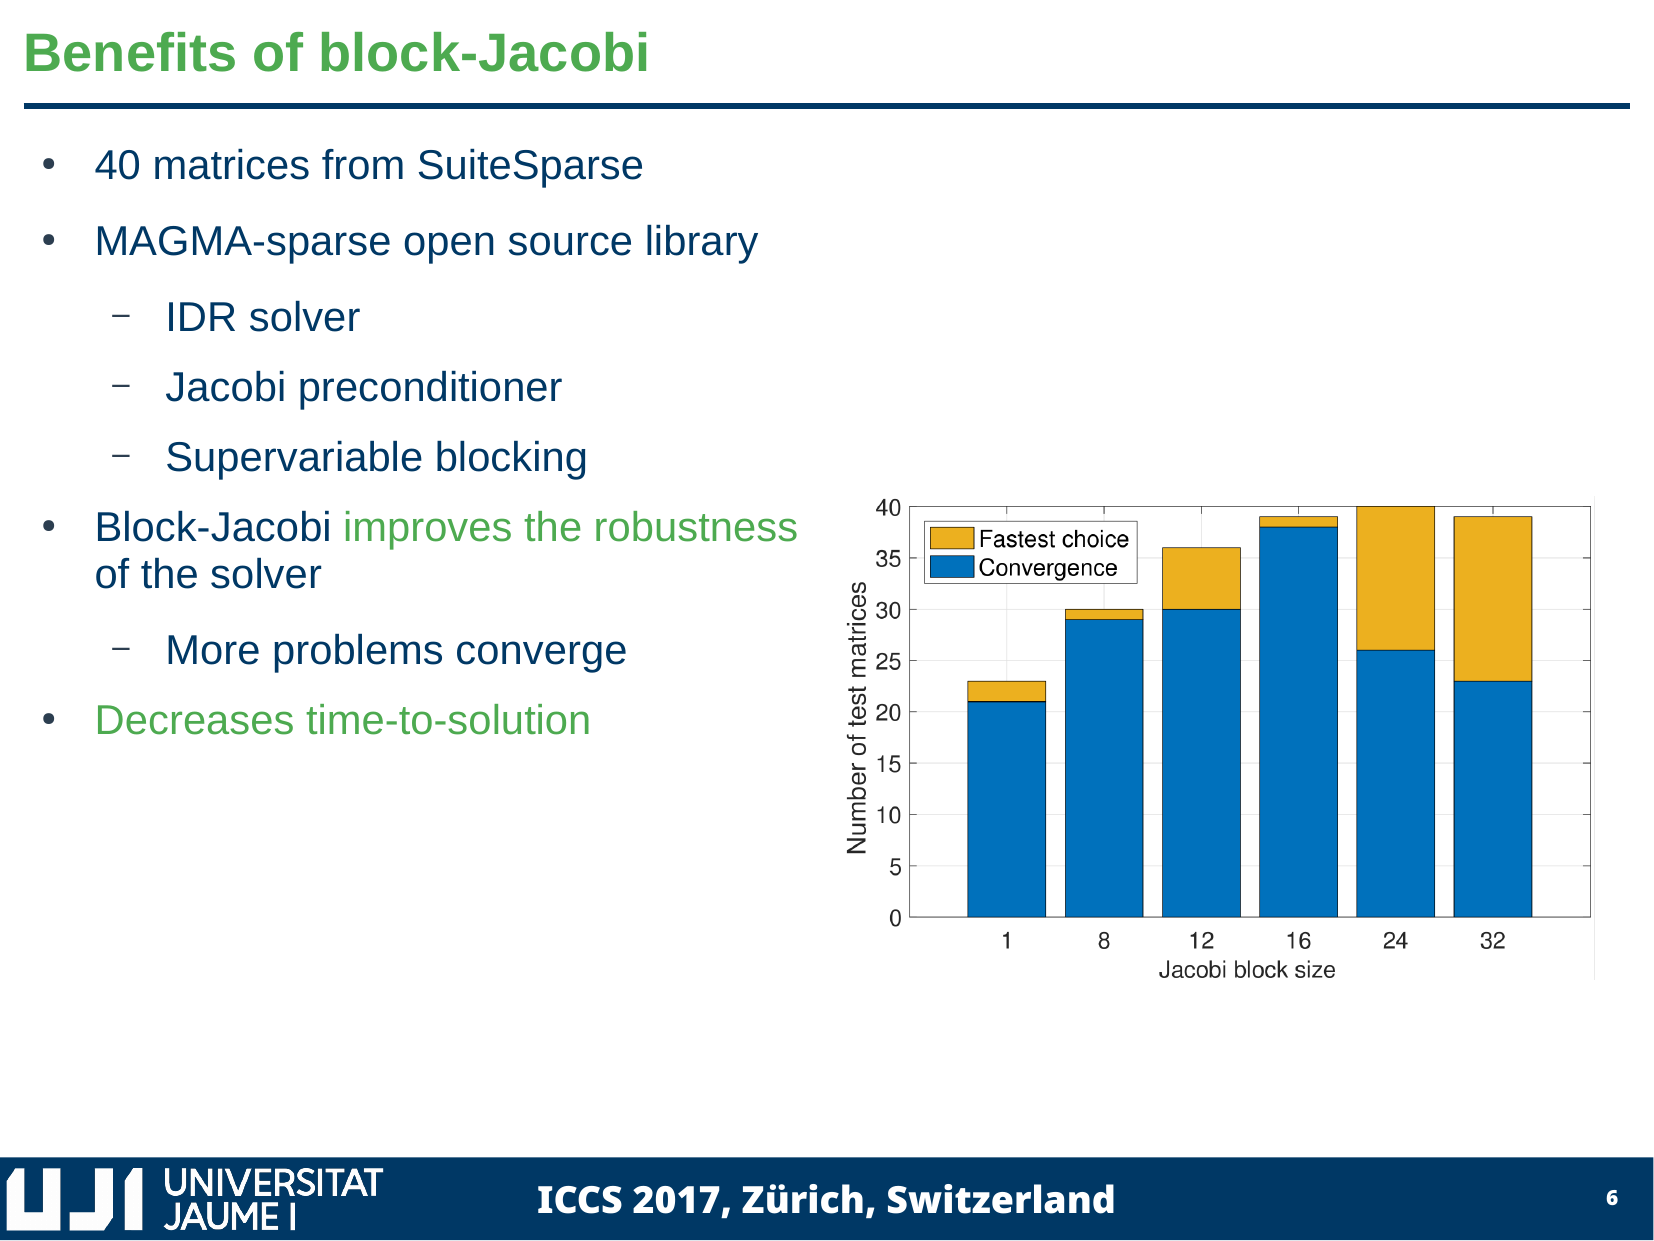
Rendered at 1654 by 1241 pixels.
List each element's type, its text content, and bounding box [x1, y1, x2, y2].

list 40 matrices from SuiteSparse MAGMA-sparse open source library IDR solver Jacobi preconditioner Supervariable blocking Block-Jacobi improves the robustness of the solver More problems converge Decreases time-to-solution [23, 141, 808, 1134]
picture [0, 1158, 390, 1241]
title Benefits of block-Jacobi [23, 0, 1630, 107]
picture [845, 496, 1595, 980]
